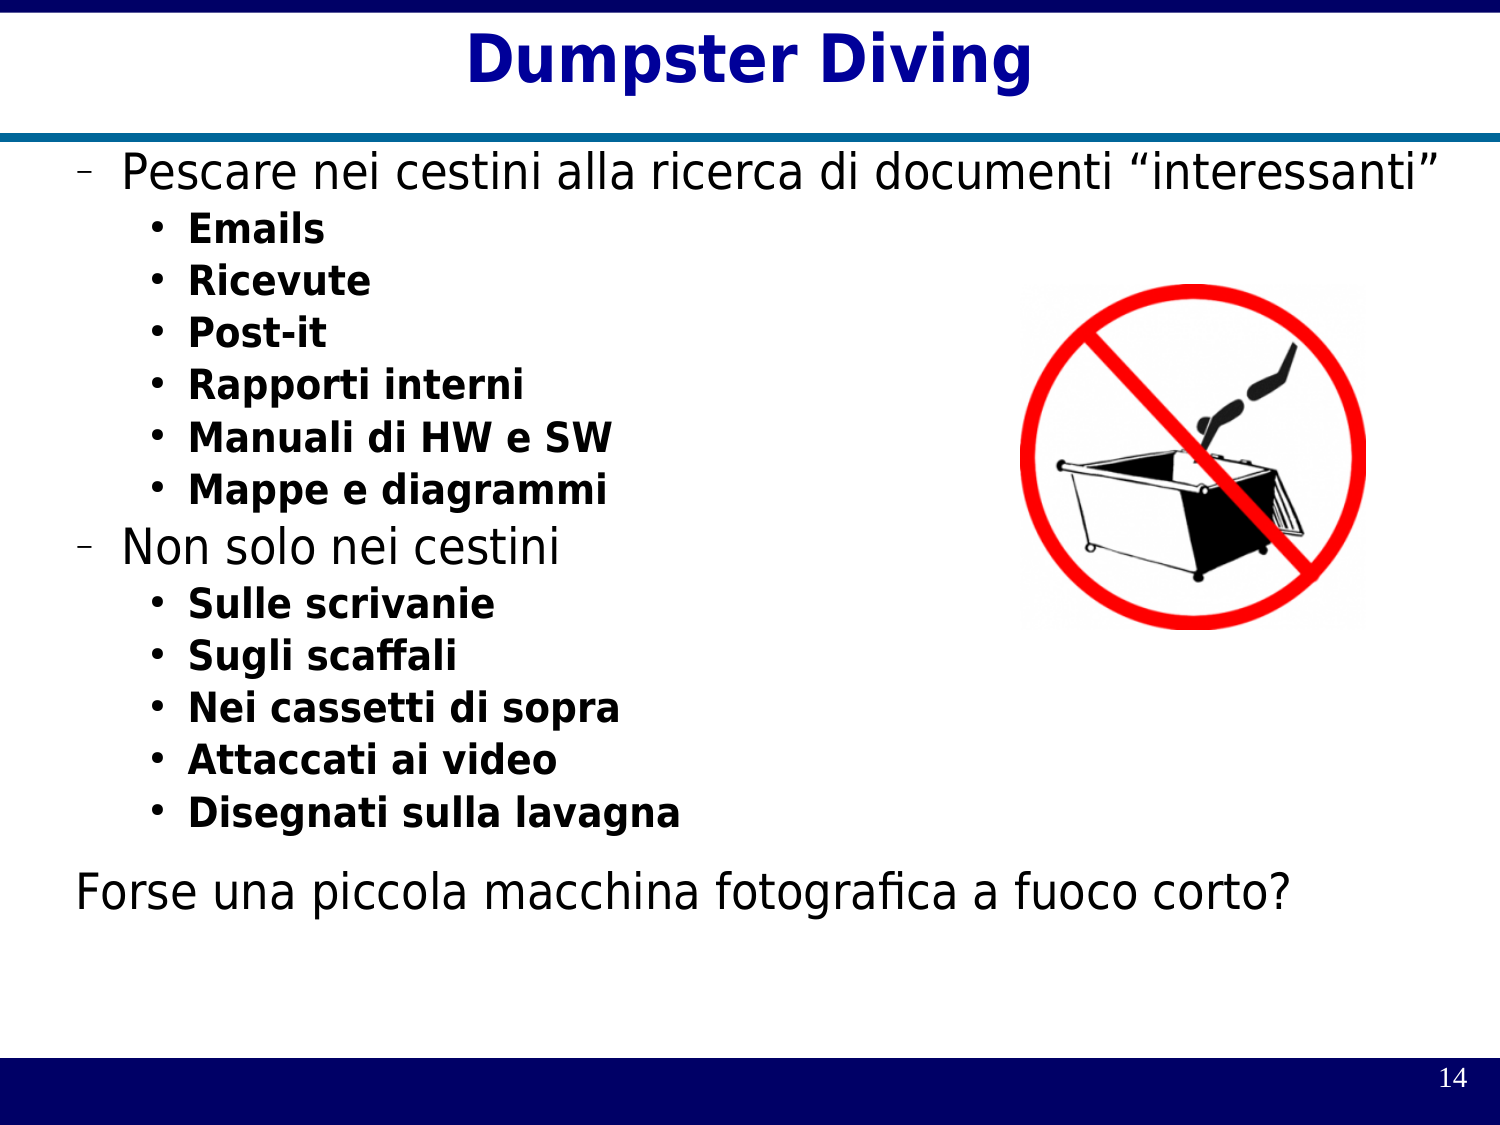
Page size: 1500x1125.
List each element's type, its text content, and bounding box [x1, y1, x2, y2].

title Dumpster Diving [62, 0, 1438, 126]
picture [1020, 284, 1366, 631]
list Pescare nei cestini alla ricerca di documenti “interessanti” Emails Ricevute Post-it Rapporti interni Manuali di HW e SW Mappe e diagrammi Non solo nei cestini Sulle scrivanie Sugli scaffali Nei cassetti di sopra Attaccati ai video Disegnati sulla lavagna Forse una piccola macchina fotografica a fuoco corto? [0, 150, 1471, 1021]
